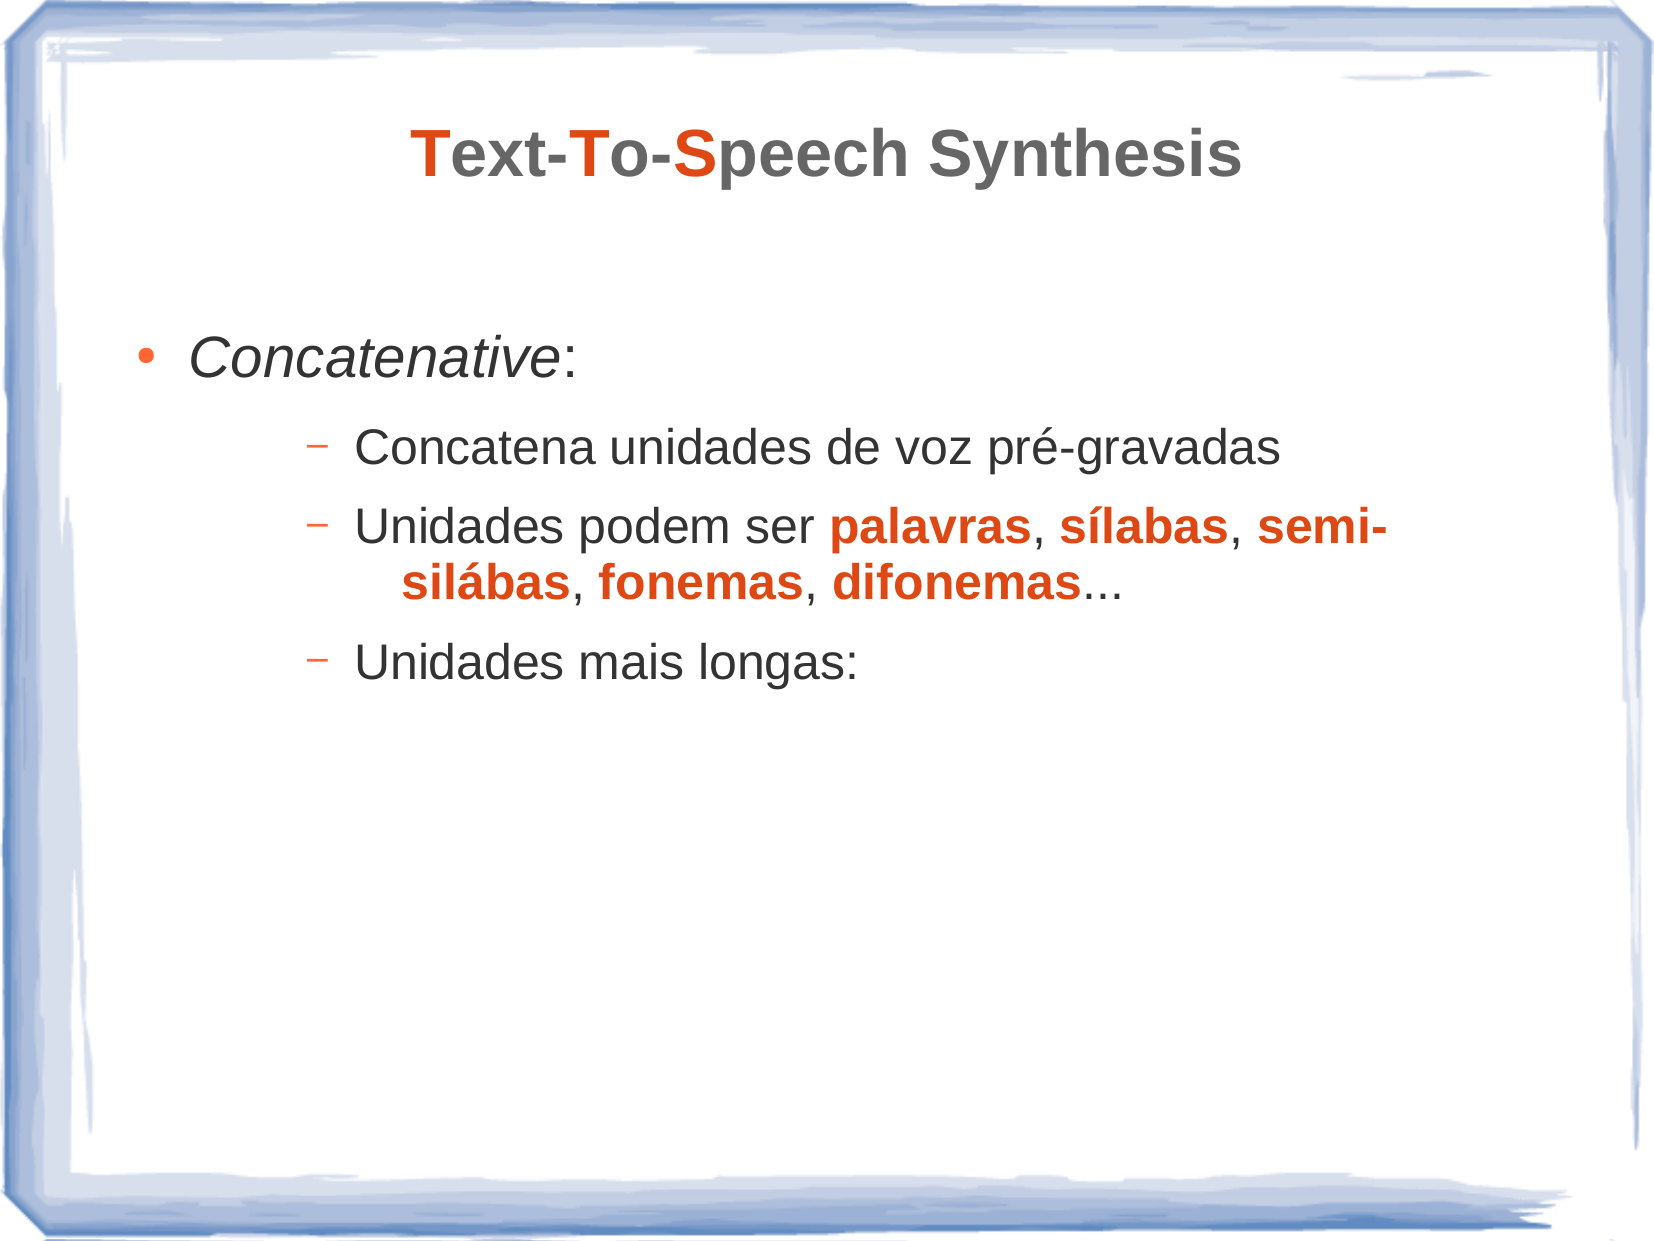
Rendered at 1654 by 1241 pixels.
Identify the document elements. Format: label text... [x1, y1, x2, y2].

list Concatenative: Concatena unidades de voz pré-gravadas Unidades podem ser palavras, sílabas, semi-silábas, fonemas, difonemas... Unidades mais longas: [118, 324, 1571, 1045]
picture [0, 0, 1654, 1241]
title Text-To-Speech Synthesis [82, 49, 1571, 257]
